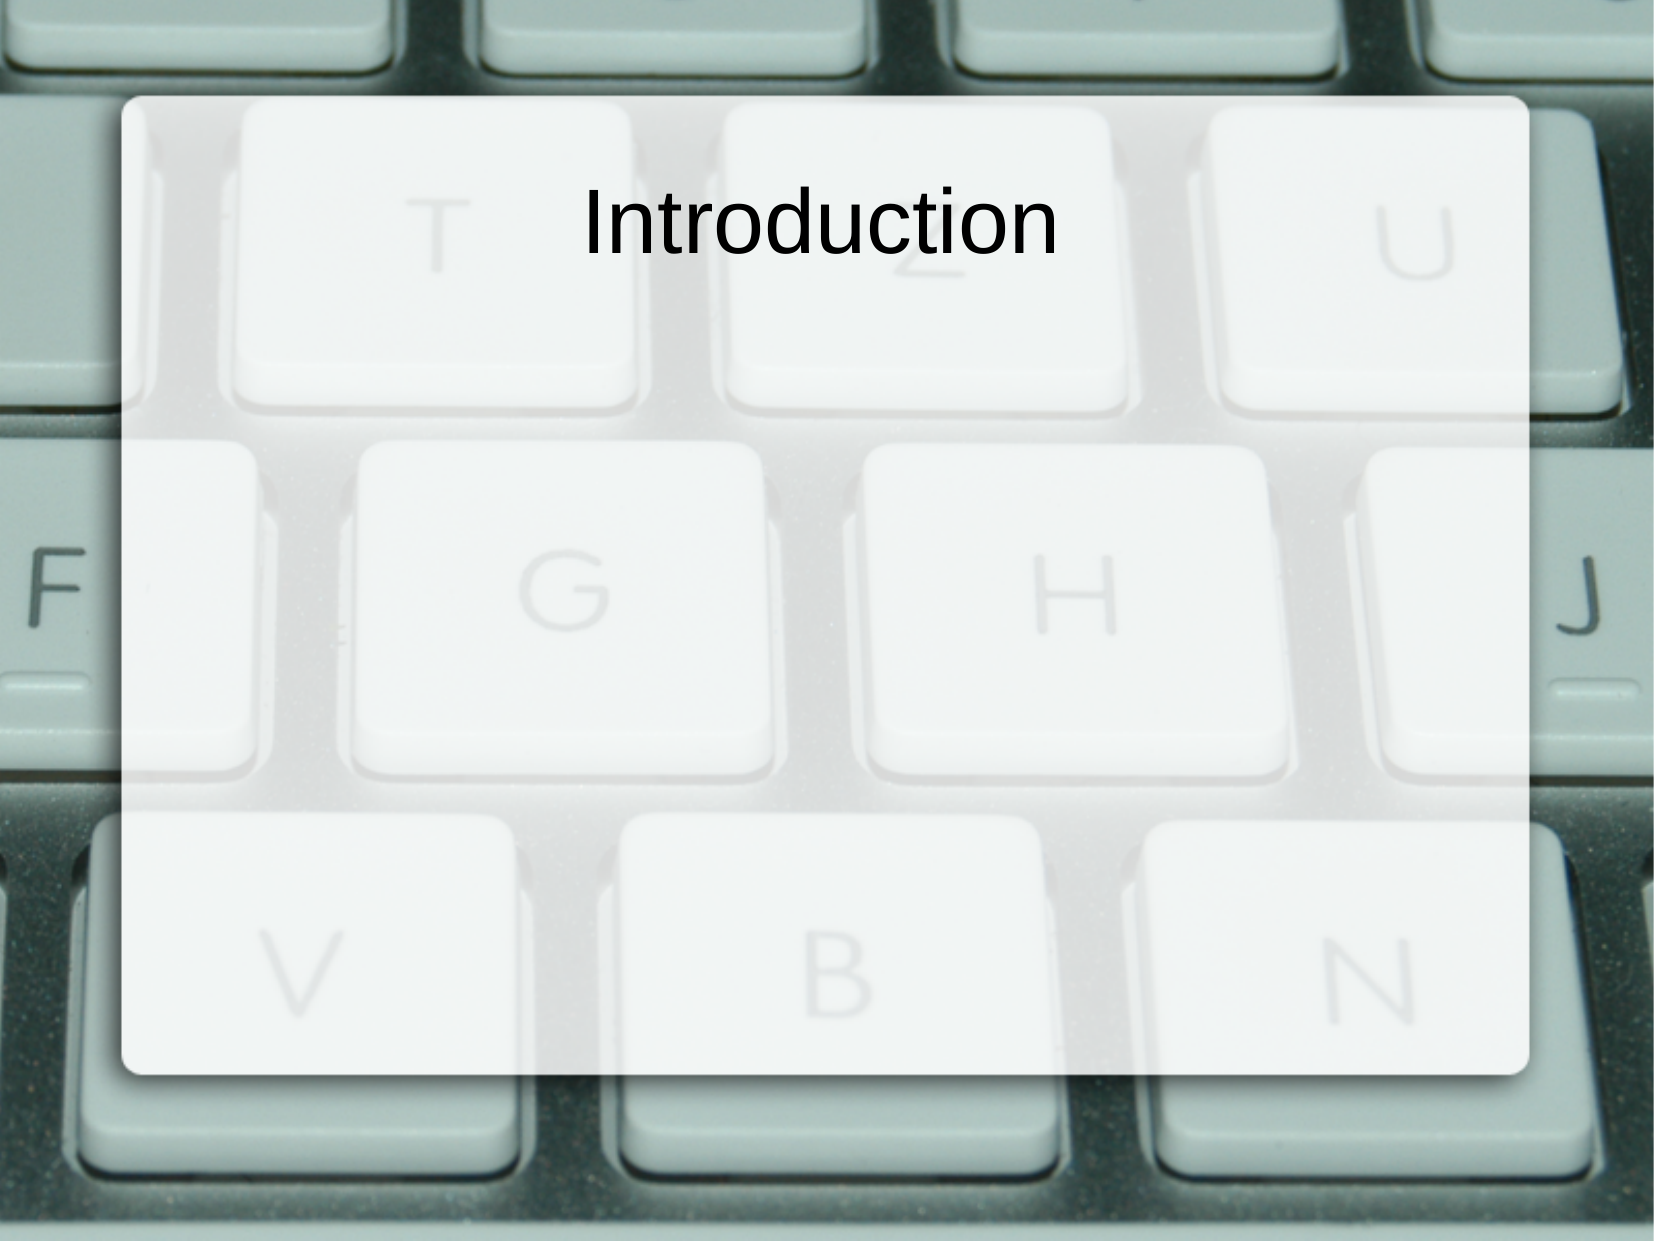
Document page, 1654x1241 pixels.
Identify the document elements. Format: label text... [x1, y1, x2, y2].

picture [0, 0, 1654, 1241]
title Introduction [135, 117, 1506, 325]
